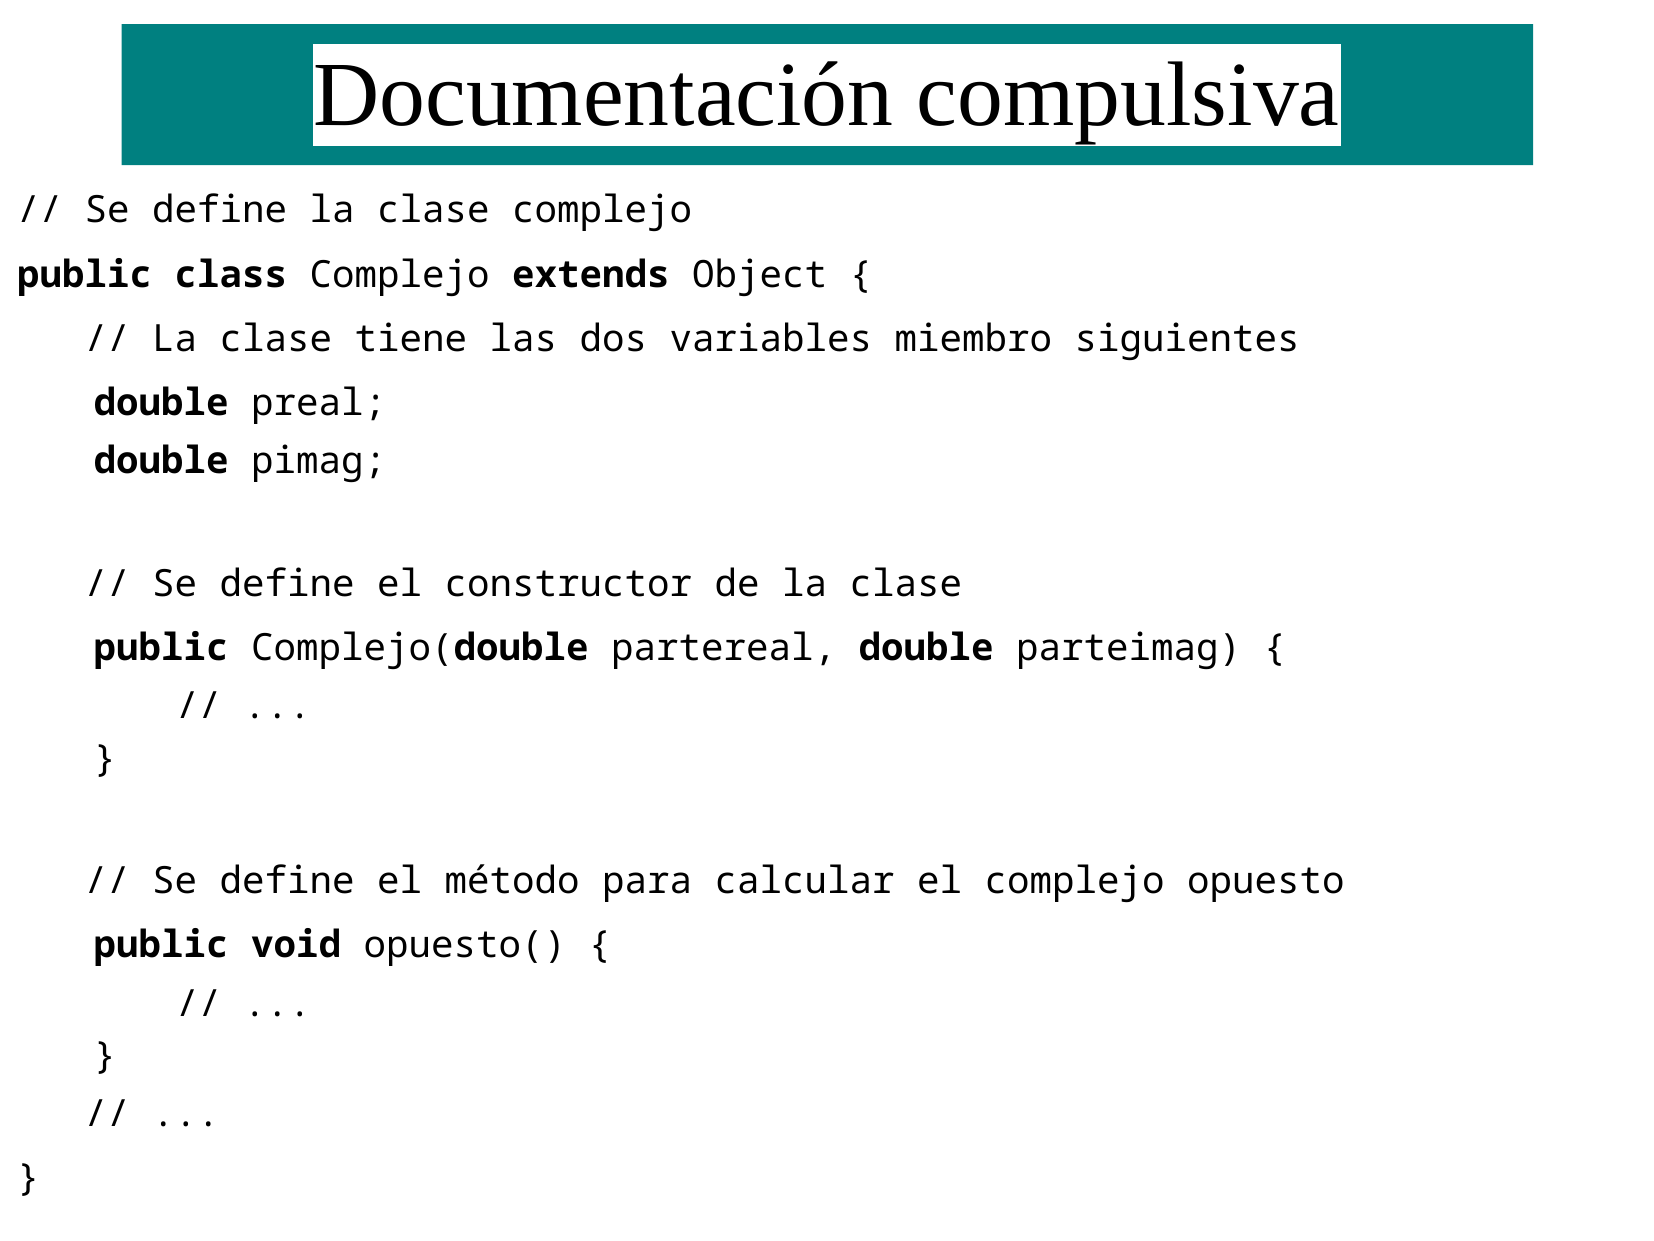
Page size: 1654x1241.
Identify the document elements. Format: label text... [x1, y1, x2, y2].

title Documentación compulsiva [121, 24, 1534, 166]
text_box // Se define la clase complejo public class Complejo extends Object { // La clase tiene las dos variables miembro siguientes double preal; double pimag; // Se define el constructor de la clase public Complejo(double partereal, double parteimag) { // ... } // Se define el método para calcular el complejo opuesto public void opuesto() { // ... } // ... } [0, 194, 1654, 1199]
